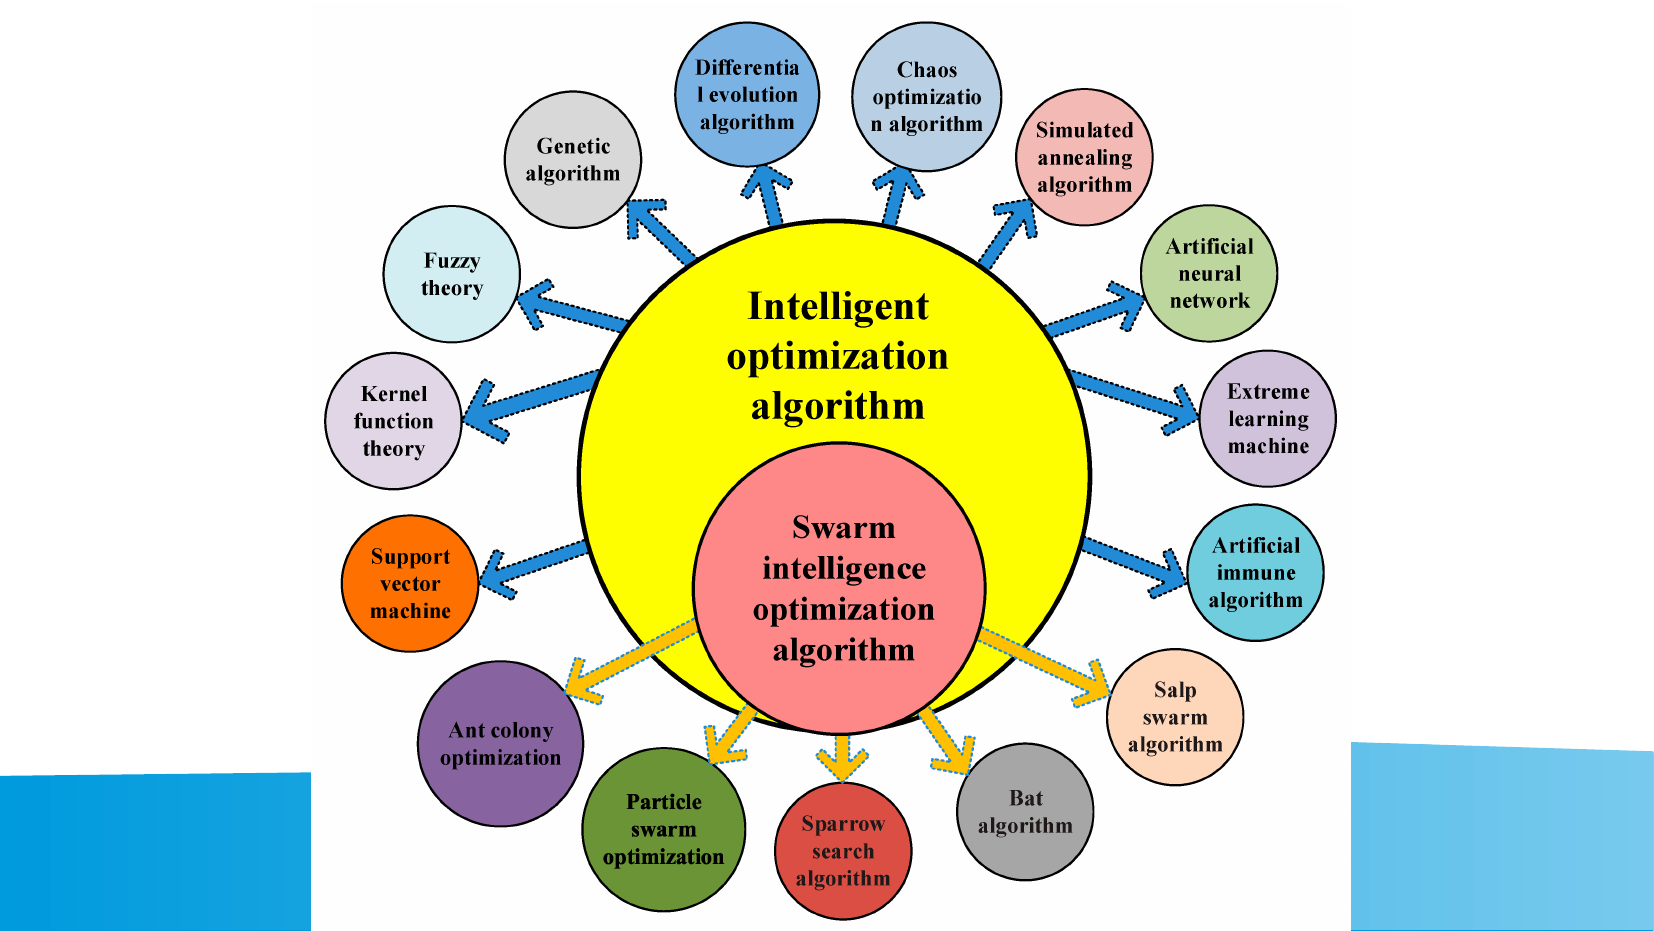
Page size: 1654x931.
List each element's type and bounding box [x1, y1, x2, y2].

picture [311, 2, 1351, 931]
